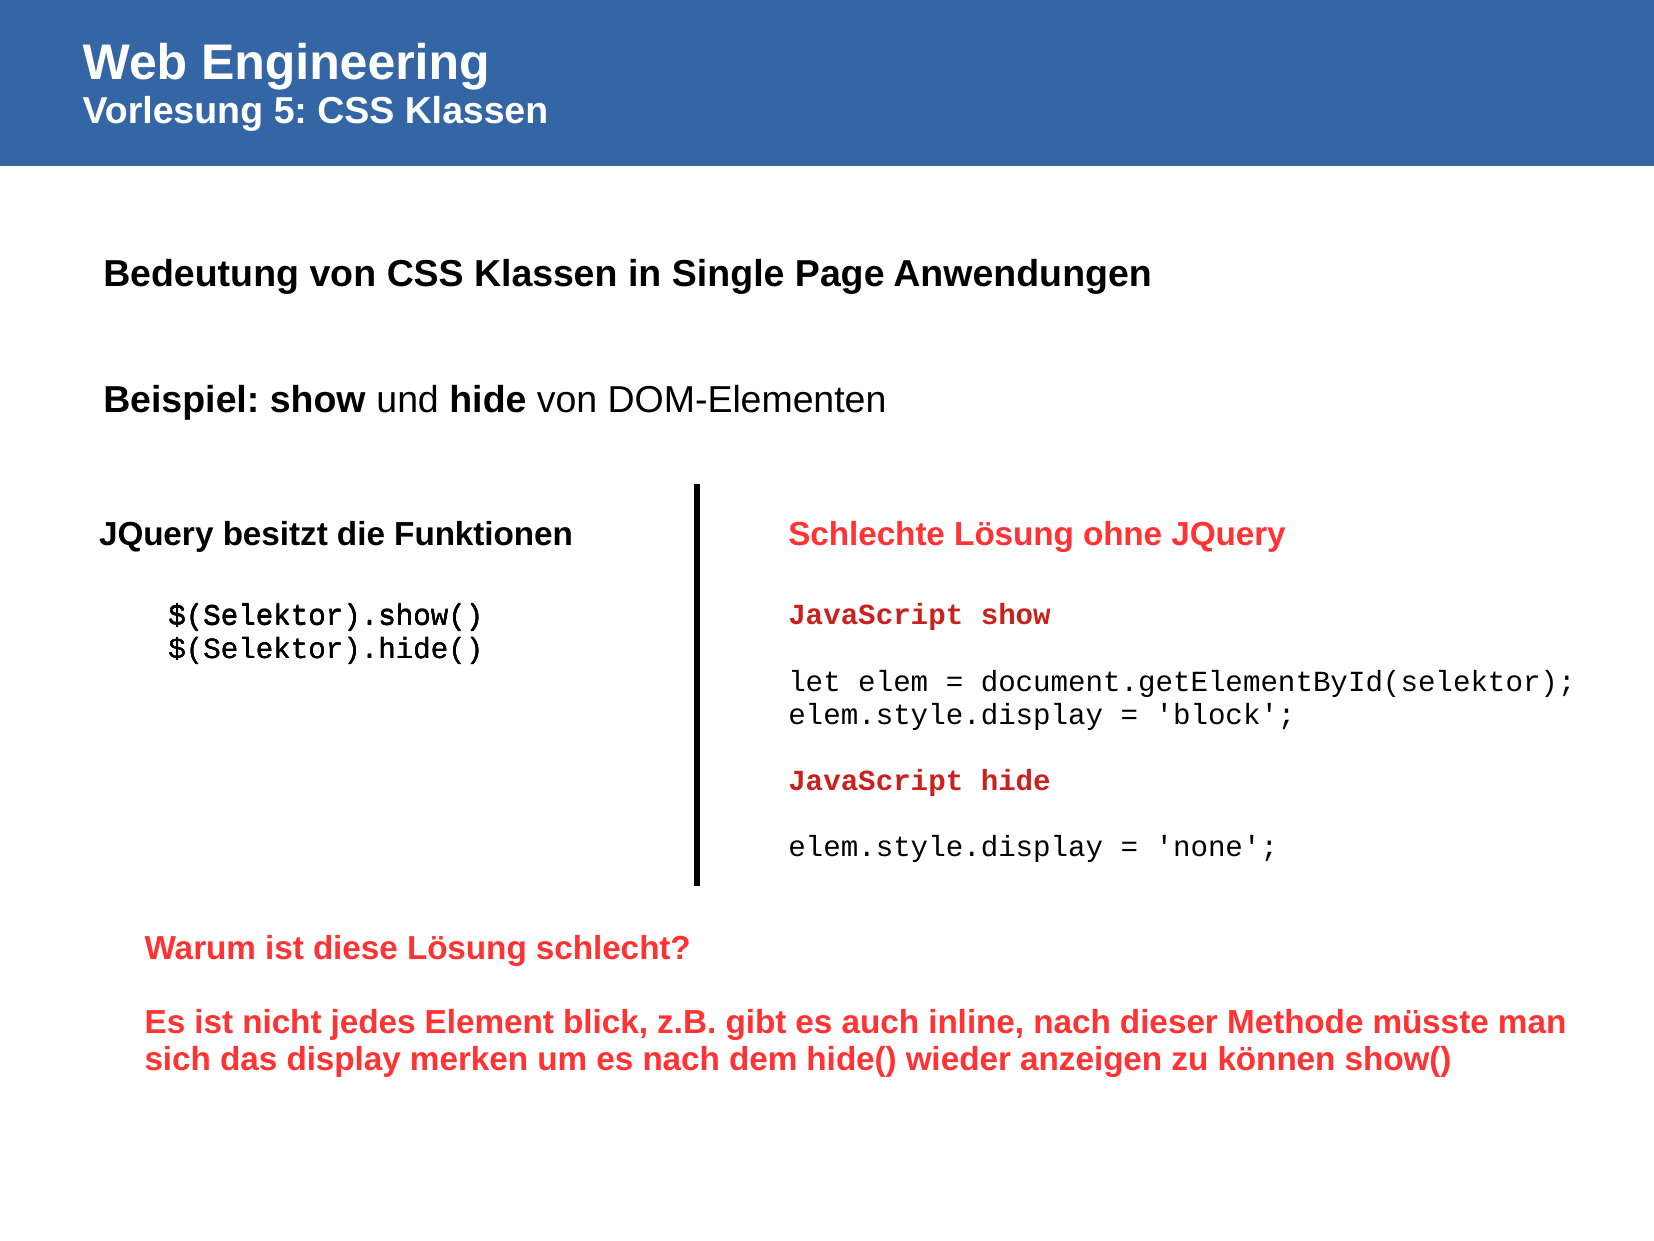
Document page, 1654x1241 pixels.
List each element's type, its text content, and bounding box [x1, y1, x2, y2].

text_box Warum ist diese Lösung schlecht? Es ist nicht jedes Element blick, z.B. gibt es auch inline, nach dieser Methode müsste man sich das display merken um es nach dem hide() wieder anzeigen zu können show() [129, 922, 1584, 1160]
text_box JavaScript show let elem = document.getElementById(selektor); elem.style.display = 'block'; JavaScript hide elem.style.display = 'none'; [773, 593, 1654, 939]
text_box JQuery besitzt die Funktionen [84, 507, 589, 560]
text_box Bedeutung von CSS Klassen in Single Page Anwendungen Beispiel: show und hide von DOM-Elementen [88, 224, 1595, 485]
title Web Engineering Vorlesung 5: CSS Klassen [82, 0, 1571, 166]
text_box $(Selektor).show() $(Selektor).hide() [153, 593, 520, 780]
text_box Schlechte Lösung ohne JQuery [773, 507, 1302, 560]
